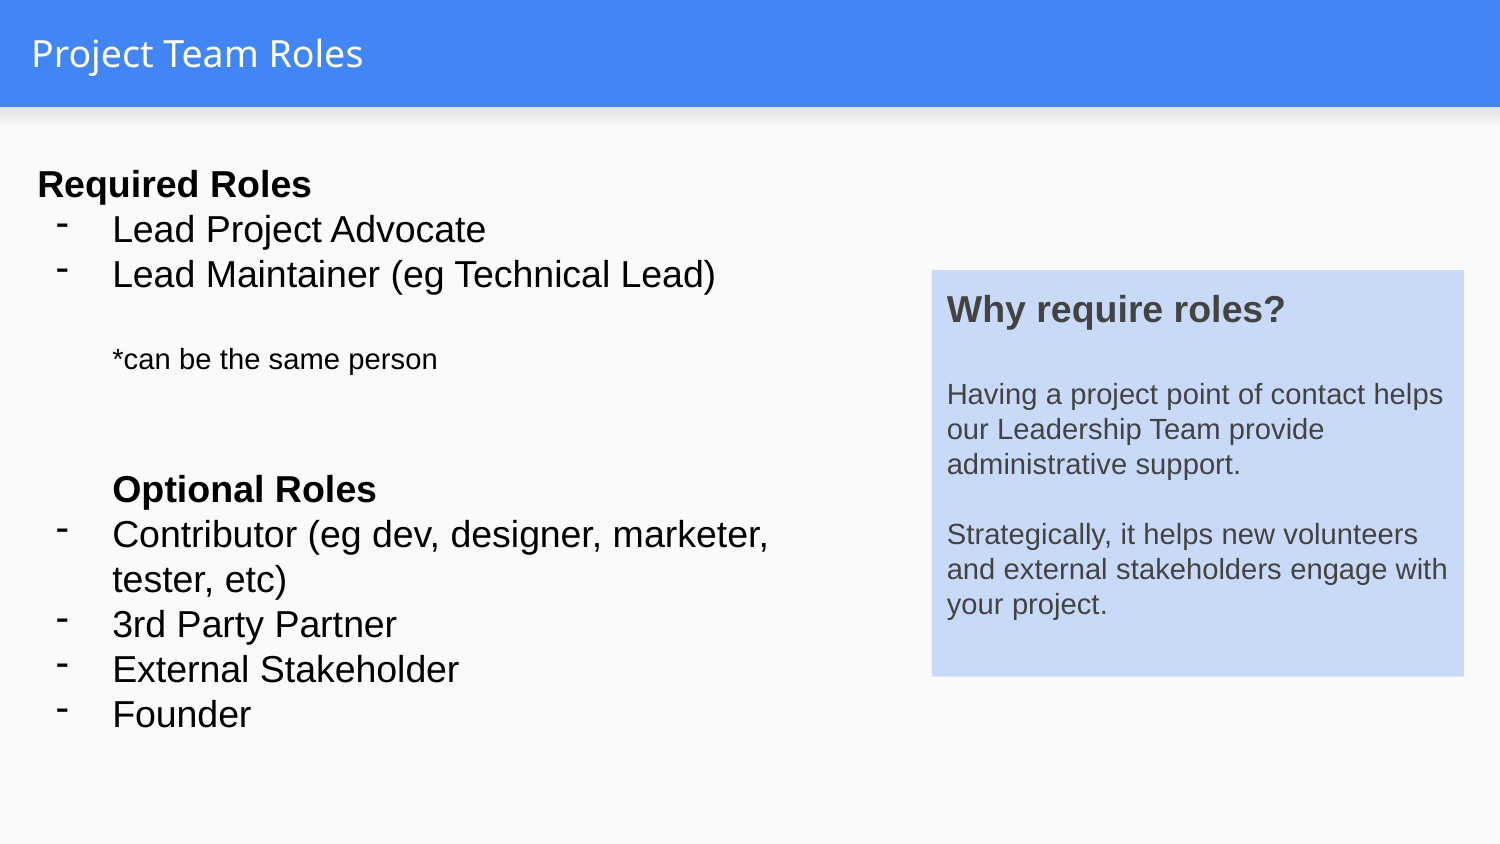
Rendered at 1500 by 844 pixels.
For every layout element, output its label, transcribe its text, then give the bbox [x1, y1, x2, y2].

title Project Team Roles [16, 2, 1464, 102]
text_box Why require roles? Having a project point of contact helps our Leadership Team provide administrative support. Strategically, it helps new volunteers and external stakeholders engage with your project. [931, 270, 1465, 677]
text_box Required Roles Lead Project Advocate Lead Maintainer (eg Technical Lead) *can be the same person Optional Roles Contributor (eg dev, designer, marketer, tester, etc) 3rd Party Partner External Stakeholder Founder [22, 145, 819, 802]
